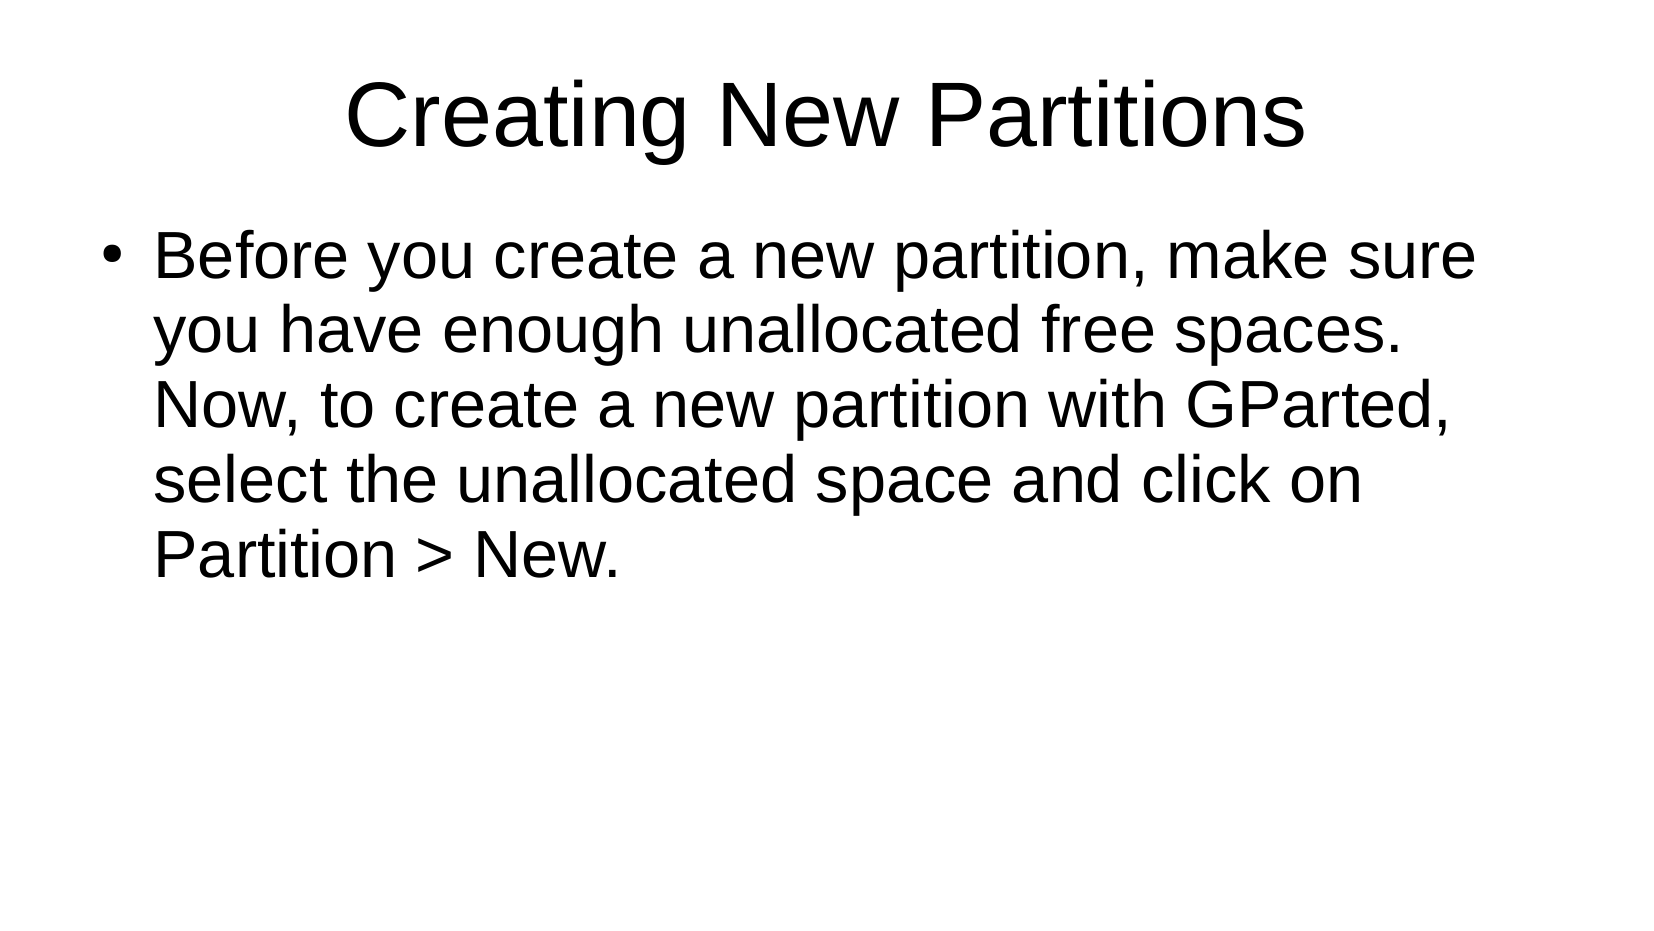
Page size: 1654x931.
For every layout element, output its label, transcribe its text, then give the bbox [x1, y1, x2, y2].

list Before you create a new partition, make sure you have enough unallocated free spaces. Now, to create a new partition with GParted, select the unallocated space and click on Partition > New. [82, 217, 1571, 758]
title Creating New Partitions [82, 37, 1571, 193]
